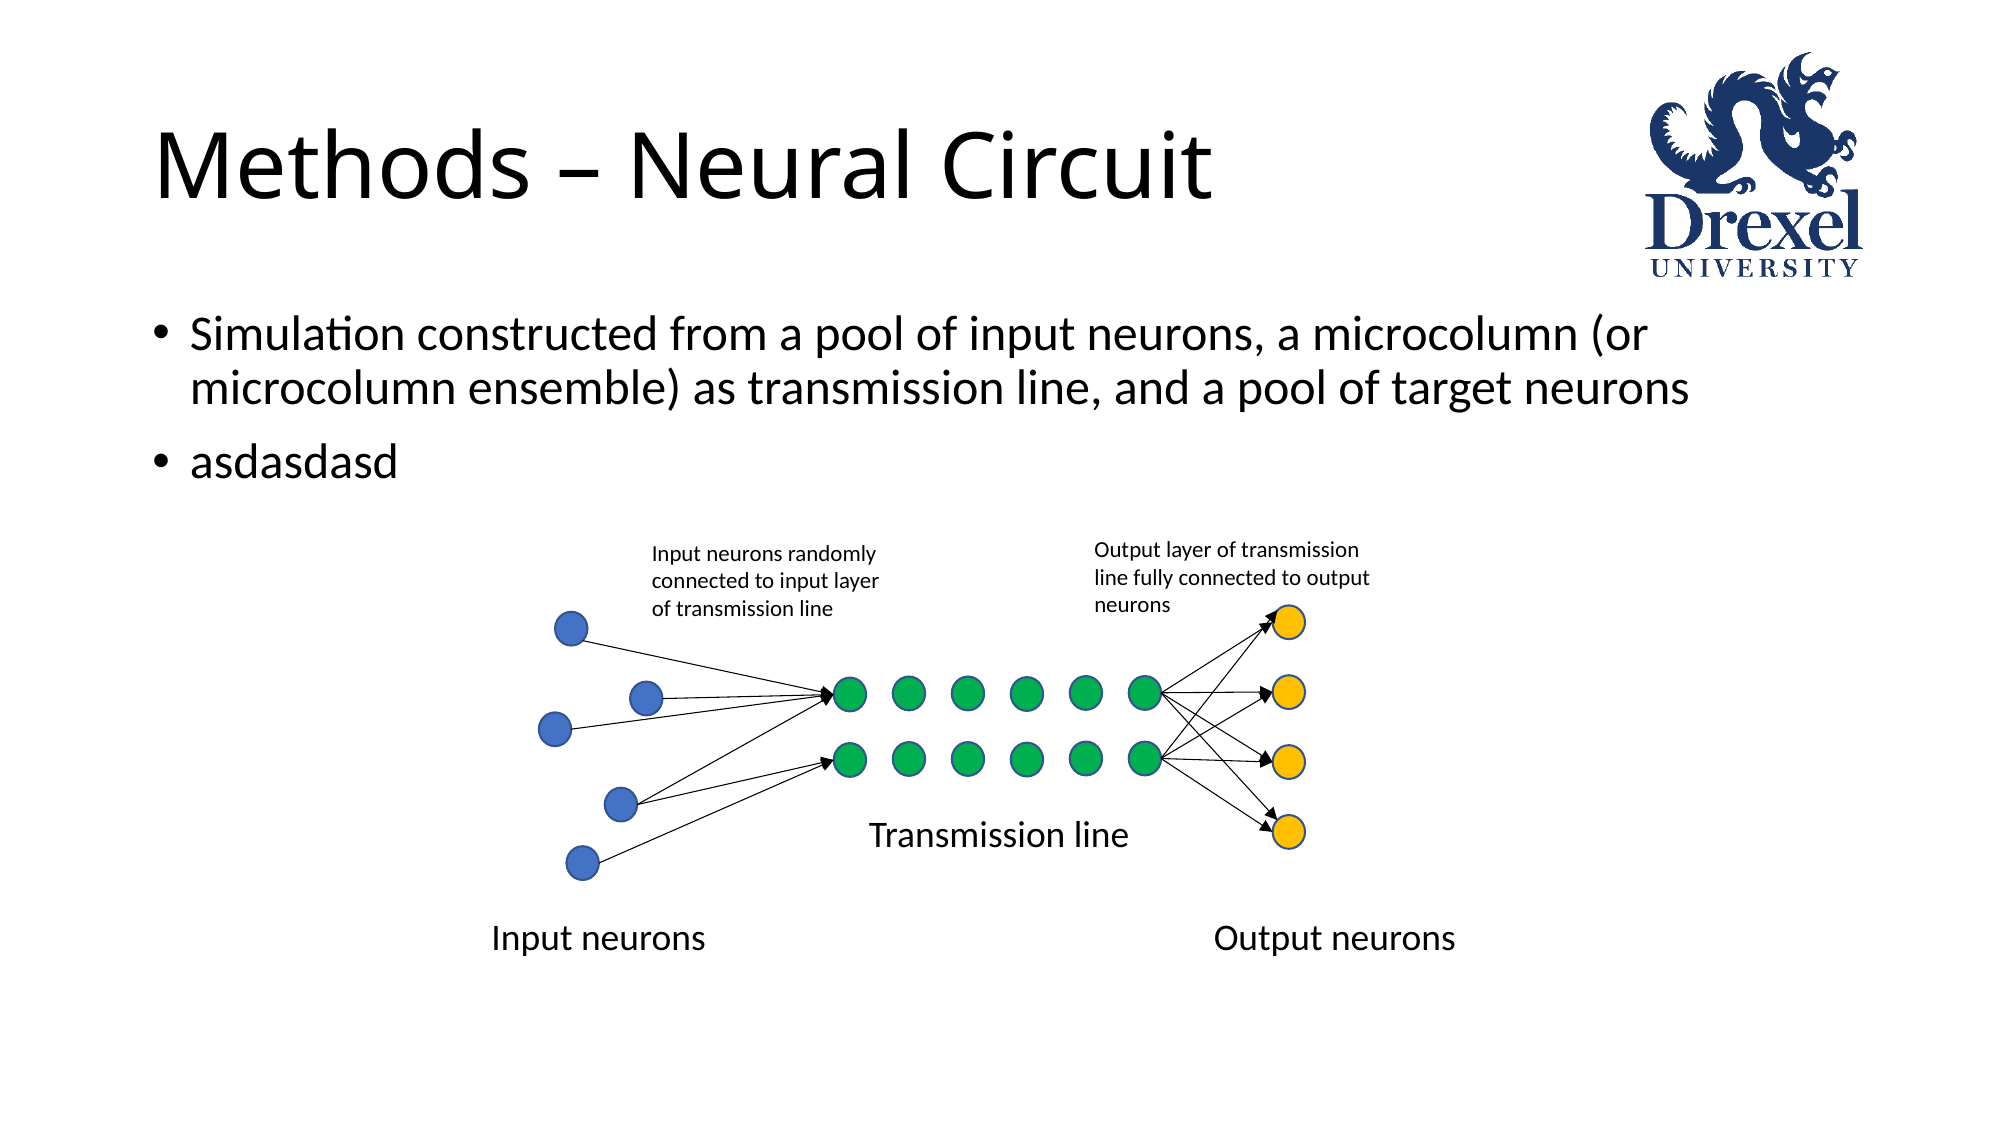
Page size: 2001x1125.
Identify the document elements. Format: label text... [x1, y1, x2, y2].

text_box Output layer of transmission line fully connected to output neurons [1079, 527, 1394, 625]
text_box [951, 742, 985, 776]
text_box [1010, 677, 1044, 711]
picture [1645, 52, 1863, 277]
text_box [604, 787, 637, 822]
text_box [833, 743, 867, 777]
text_box [1272, 745, 1306, 779]
text_box [555, 611, 588, 646]
list Simulation constructed from a pool of input neurons, a microcolumn (or microcolumn ensemble) as transmission line, and a pool of target neurons asdasdasd [137, 299, 1863, 520]
text_box [833, 677, 867, 712]
text_box Input neurons randomly connected to input layer of transmission line [637, 530, 905, 629]
text_box [1128, 741, 1161, 776]
text_box [951, 676, 985, 711]
text_box [630, 681, 663, 716]
text_box [1272, 625, 1305, 640]
text_box Transmission line [854, 802, 1145, 863]
text_box [1128, 676, 1161, 710]
text_box [1010, 742, 1044, 777]
text_box [1069, 741, 1103, 776]
text_box Output neurons [1199, 905, 1472, 966]
text_box [566, 846, 599, 880]
text_box [892, 742, 926, 776]
text_box [892, 676, 926, 711]
text_box Input neurons [476, 905, 721, 966]
text_box [1272, 815, 1306, 849]
title Methods – Neural Circuit [137, 59, 1288, 278]
text_box [538, 712, 572, 747]
text_box [1069, 676, 1103, 710]
text_box [1272, 675, 1306, 710]
